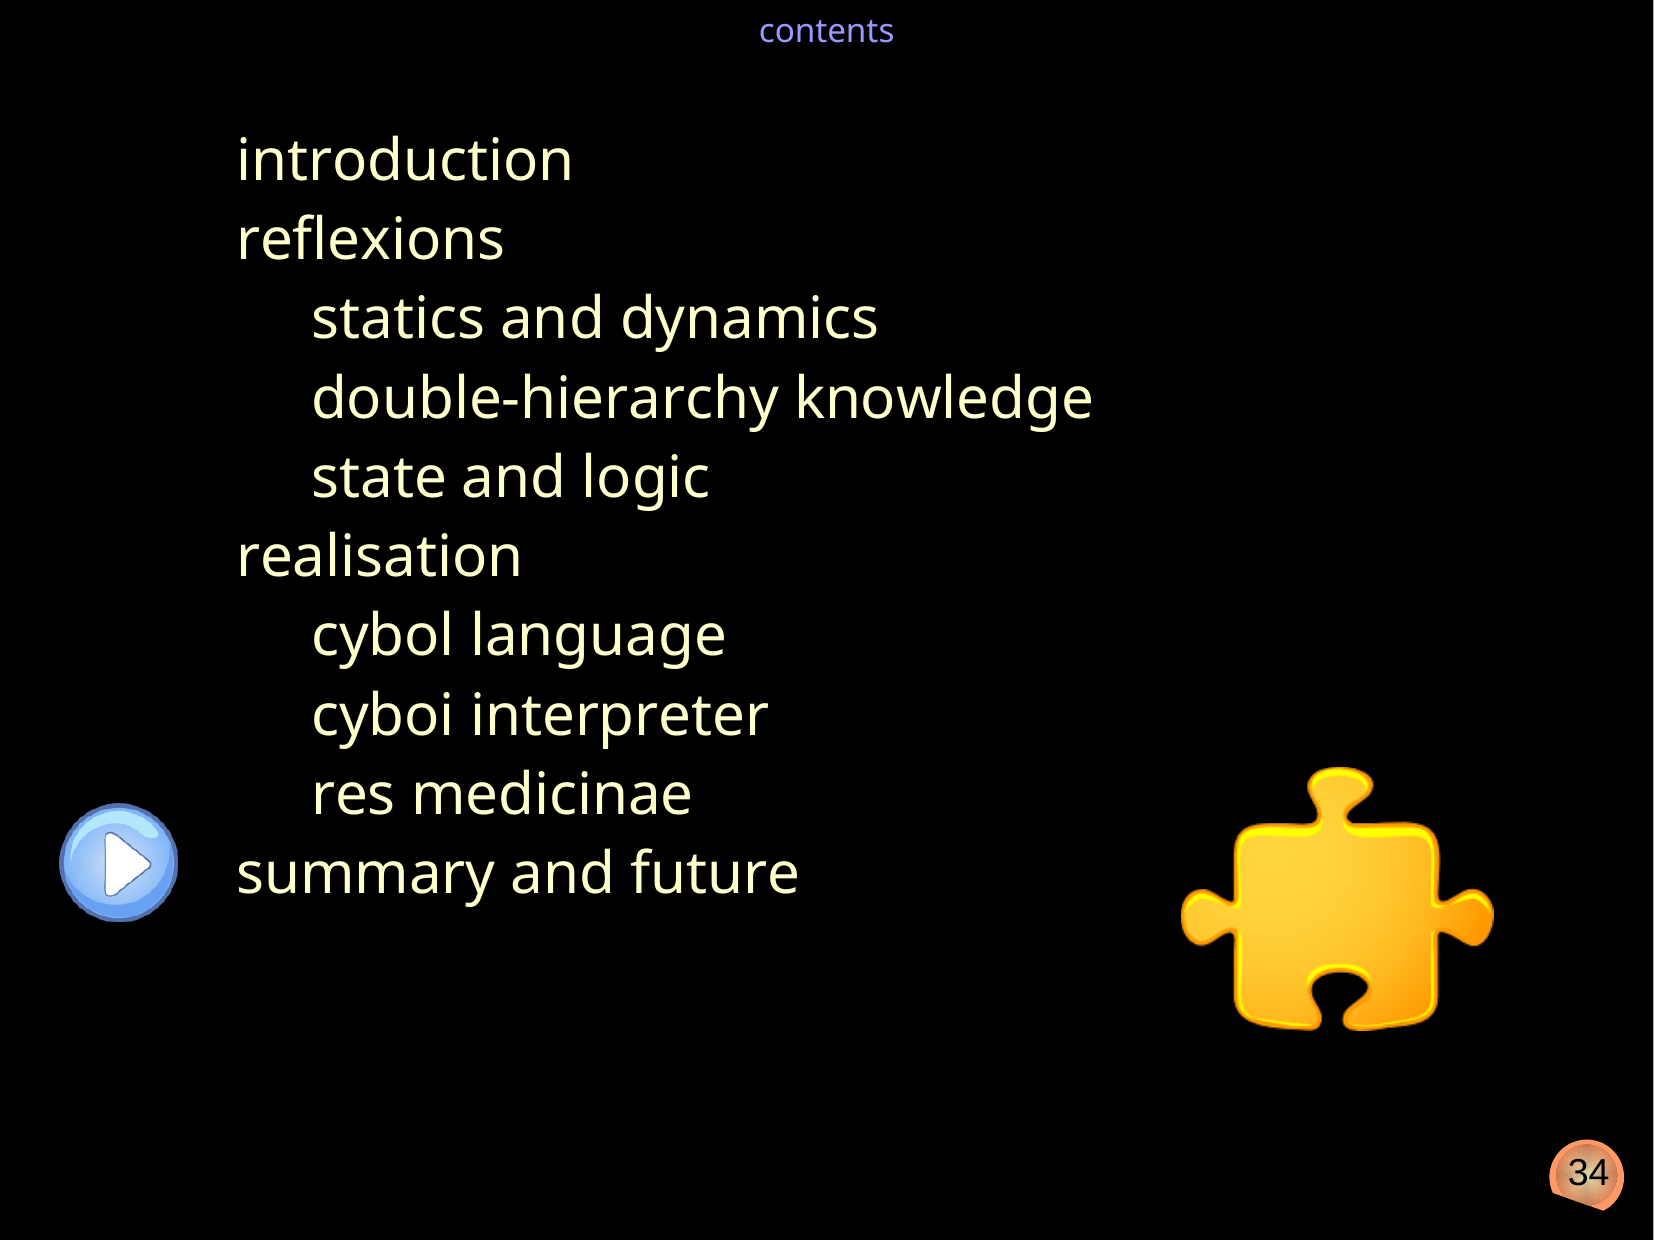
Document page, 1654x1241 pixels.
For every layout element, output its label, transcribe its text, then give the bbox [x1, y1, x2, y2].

text_box contents [0, 0, 1654, 60]
picture [1181, 767, 1494, 1031]
text_box cyboi interpreter [1563, 1151, 1611, 1199]
picture [59, 803, 178, 922]
text_box introduction reflexions statics and dynamics double-hierarchy knowledge state and logic realisation cybol language cyboi interpreter res medicinae summary and future [236, 118, 1536, 1182]
text_box cybop (cybernetics oriented programming) [1558, 1147, 1615, 1204]
